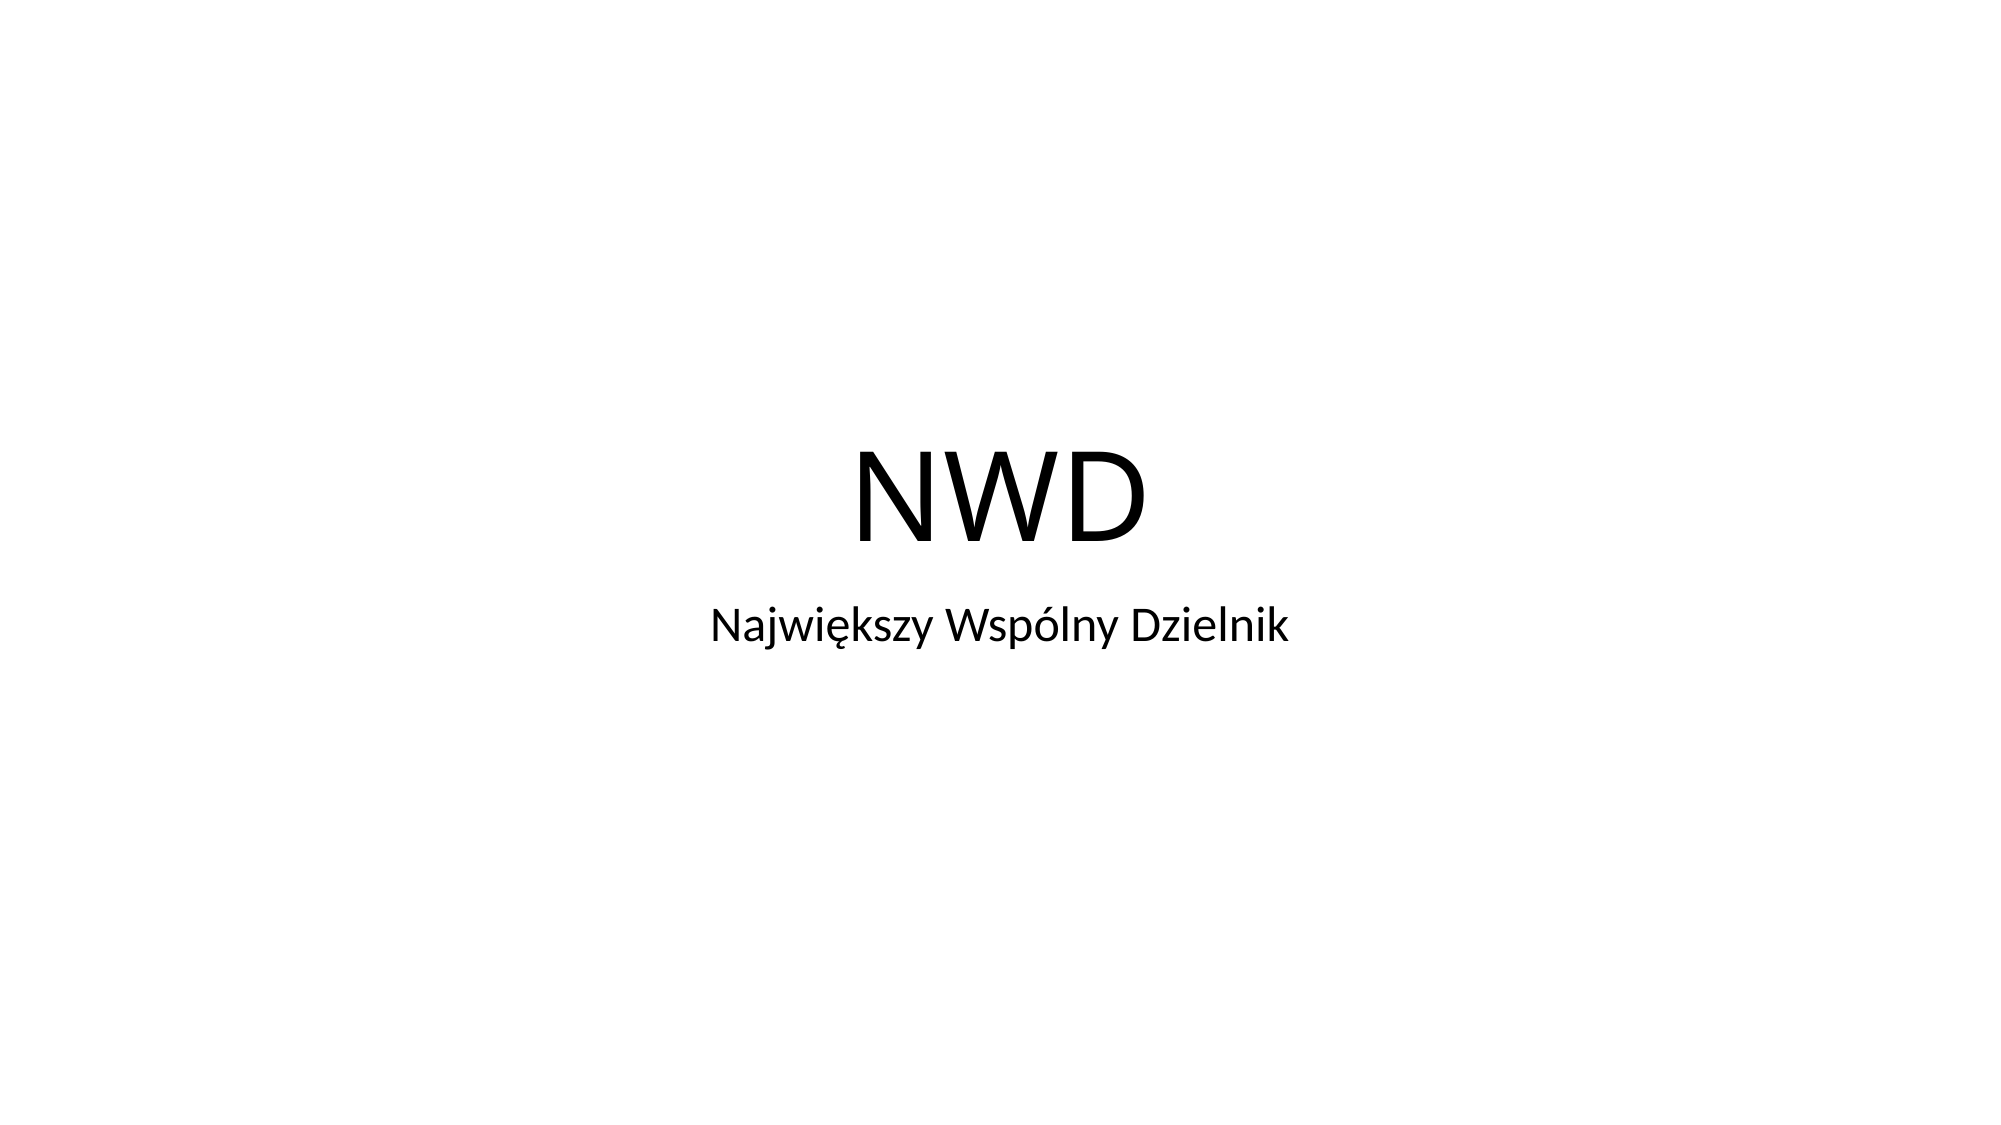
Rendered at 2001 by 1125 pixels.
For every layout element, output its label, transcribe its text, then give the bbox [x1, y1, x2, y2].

subtitle Największy Wspólny Dzielnik [249, 590, 1750, 863]
title NWD [249, 184, 1750, 576]
